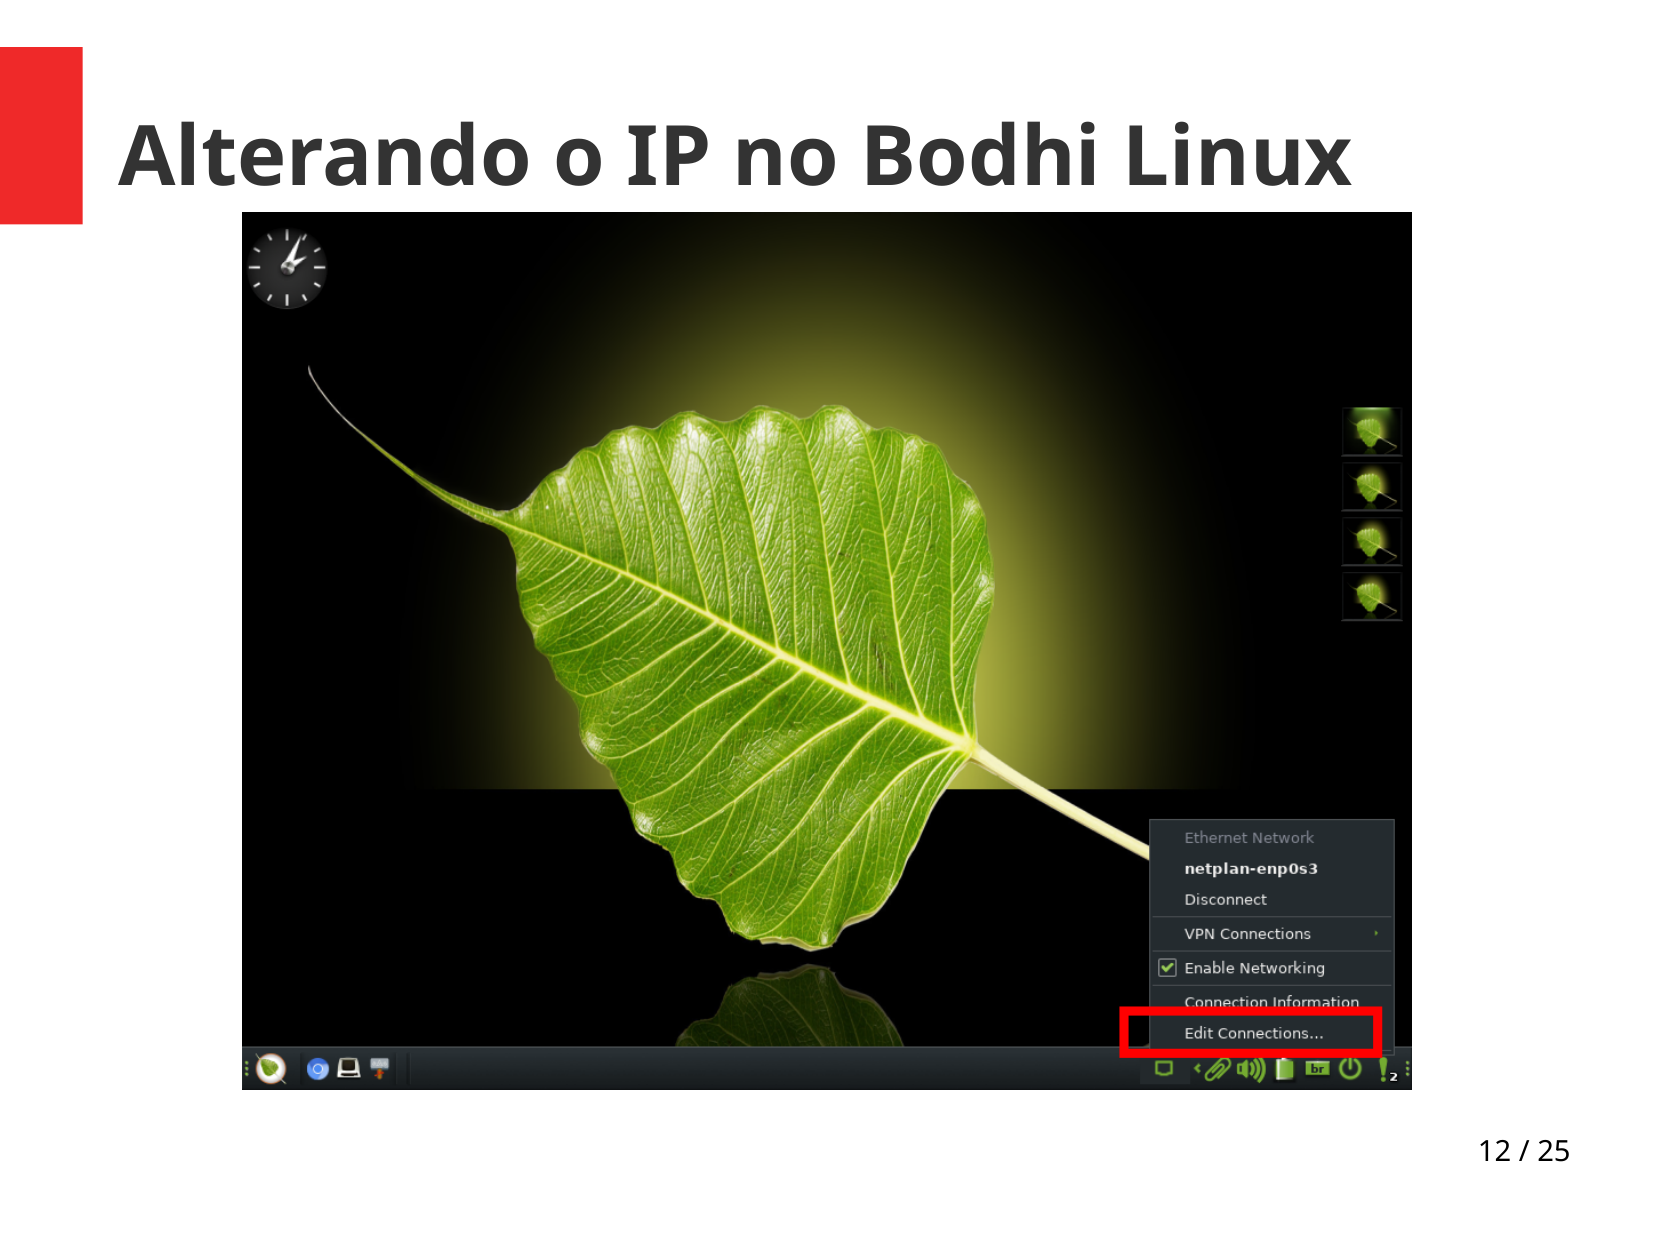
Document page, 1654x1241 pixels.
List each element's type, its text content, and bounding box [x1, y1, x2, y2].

picture [242, 212, 1412, 1090]
title Alterando o IP no Bodhi Linux [118, 49, 1571, 257]
